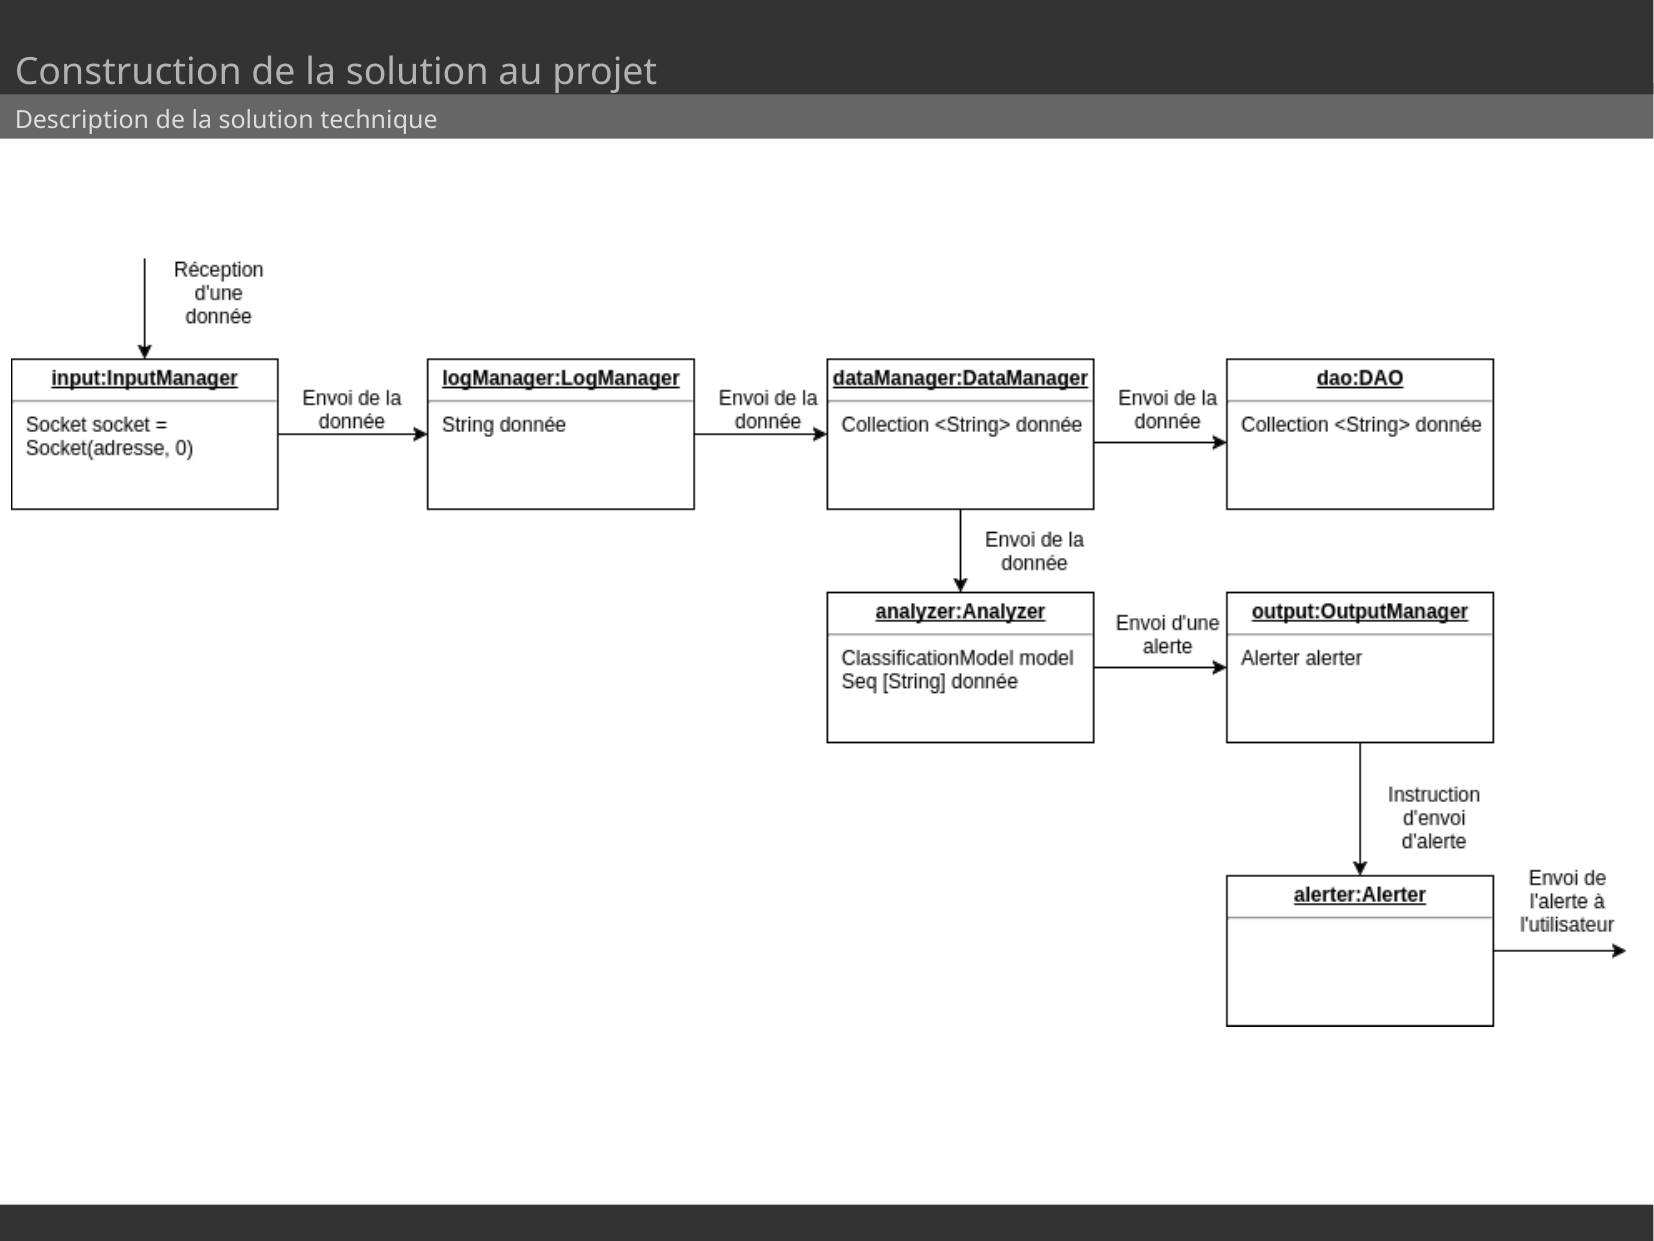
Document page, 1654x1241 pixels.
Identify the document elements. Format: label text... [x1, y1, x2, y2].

picture [11, 248, 1641, 1027]
text_box Description de la solution technique [0, 94, 1654, 139]
text_box [0, 0, 1654, 94]
text_box Construction de la solution au projet [0, 36, 733, 94]
text_box [0, 1204, 1654, 1241]
